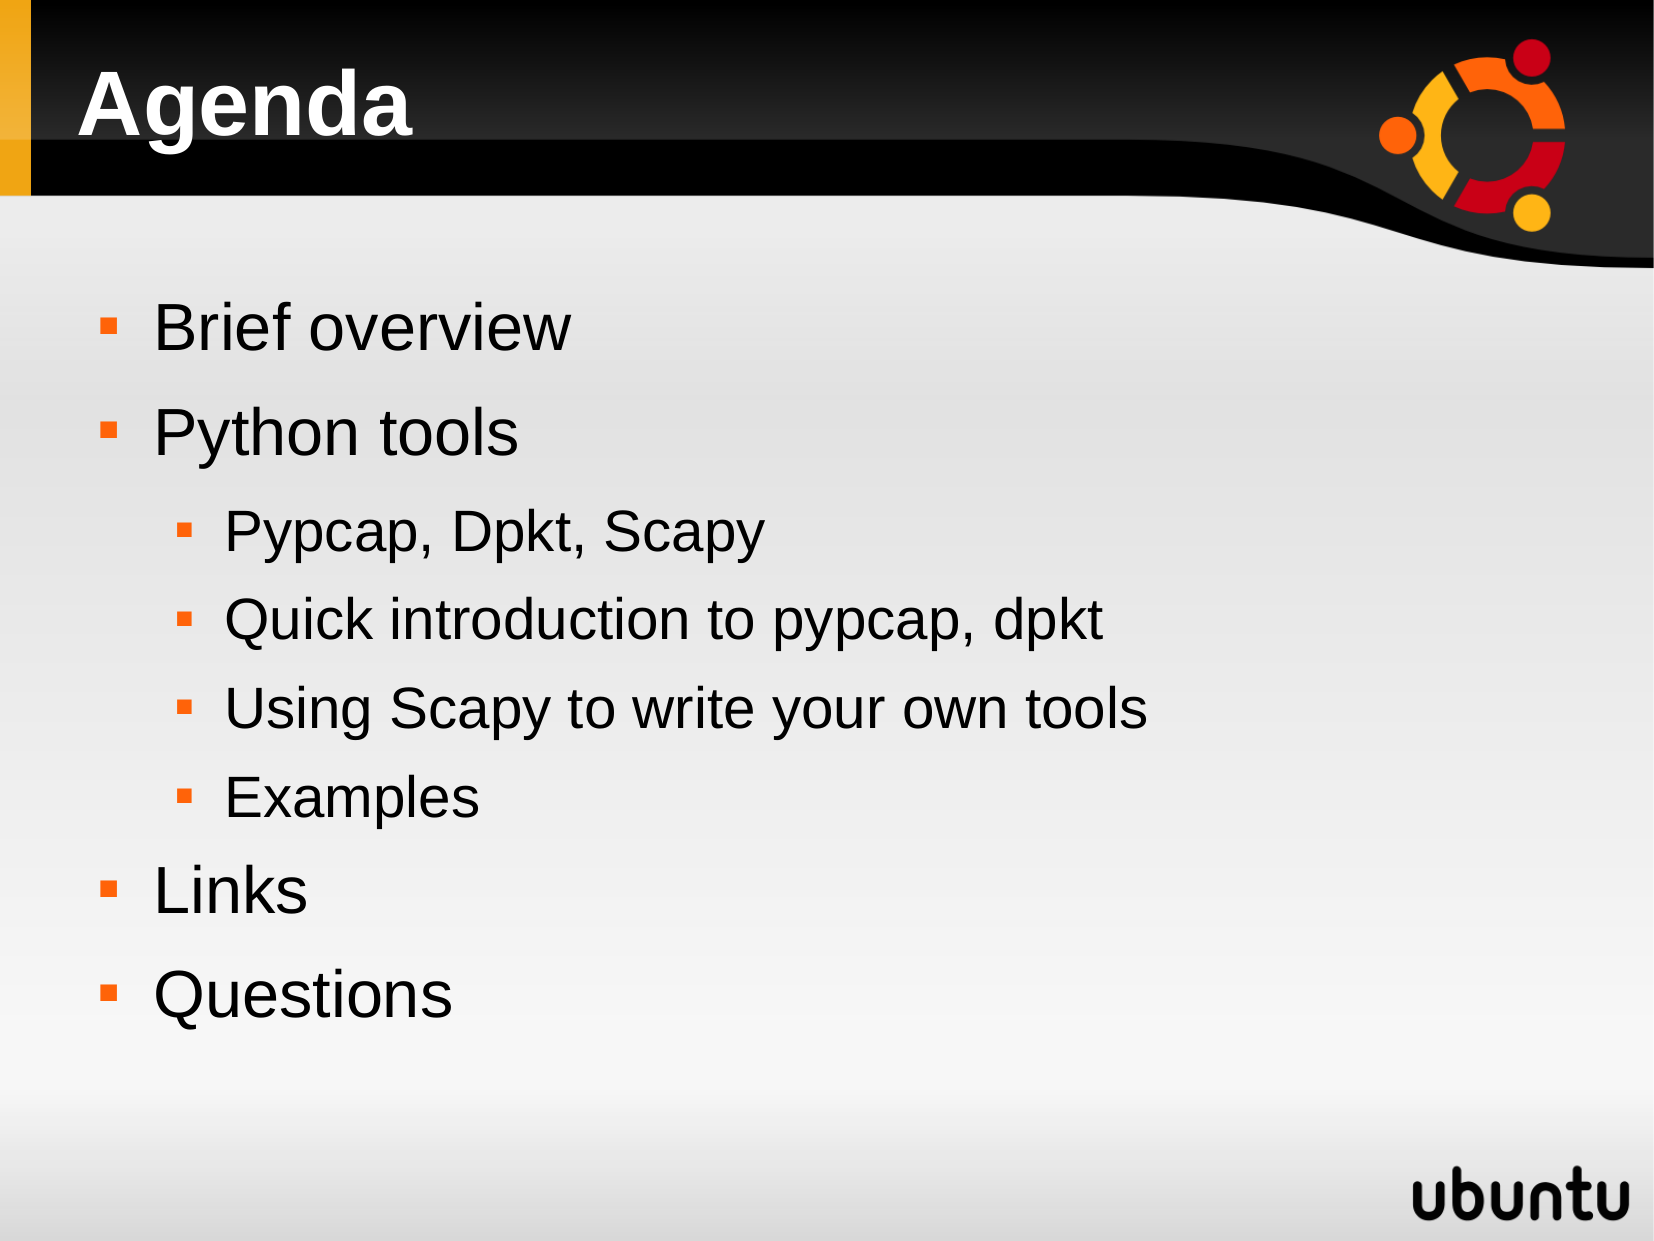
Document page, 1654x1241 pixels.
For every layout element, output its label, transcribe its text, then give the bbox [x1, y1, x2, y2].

title Agenda [76, 0, 1565, 208]
list Brief overview Python tools Pypcap, Dpkt, Scapy Quick introduction to pypcap, dpkt Using Scapy to write your own tools Examples Links Questions [82, 290, 1571, 1185]
picture [0, 0, 1654, 1241]
